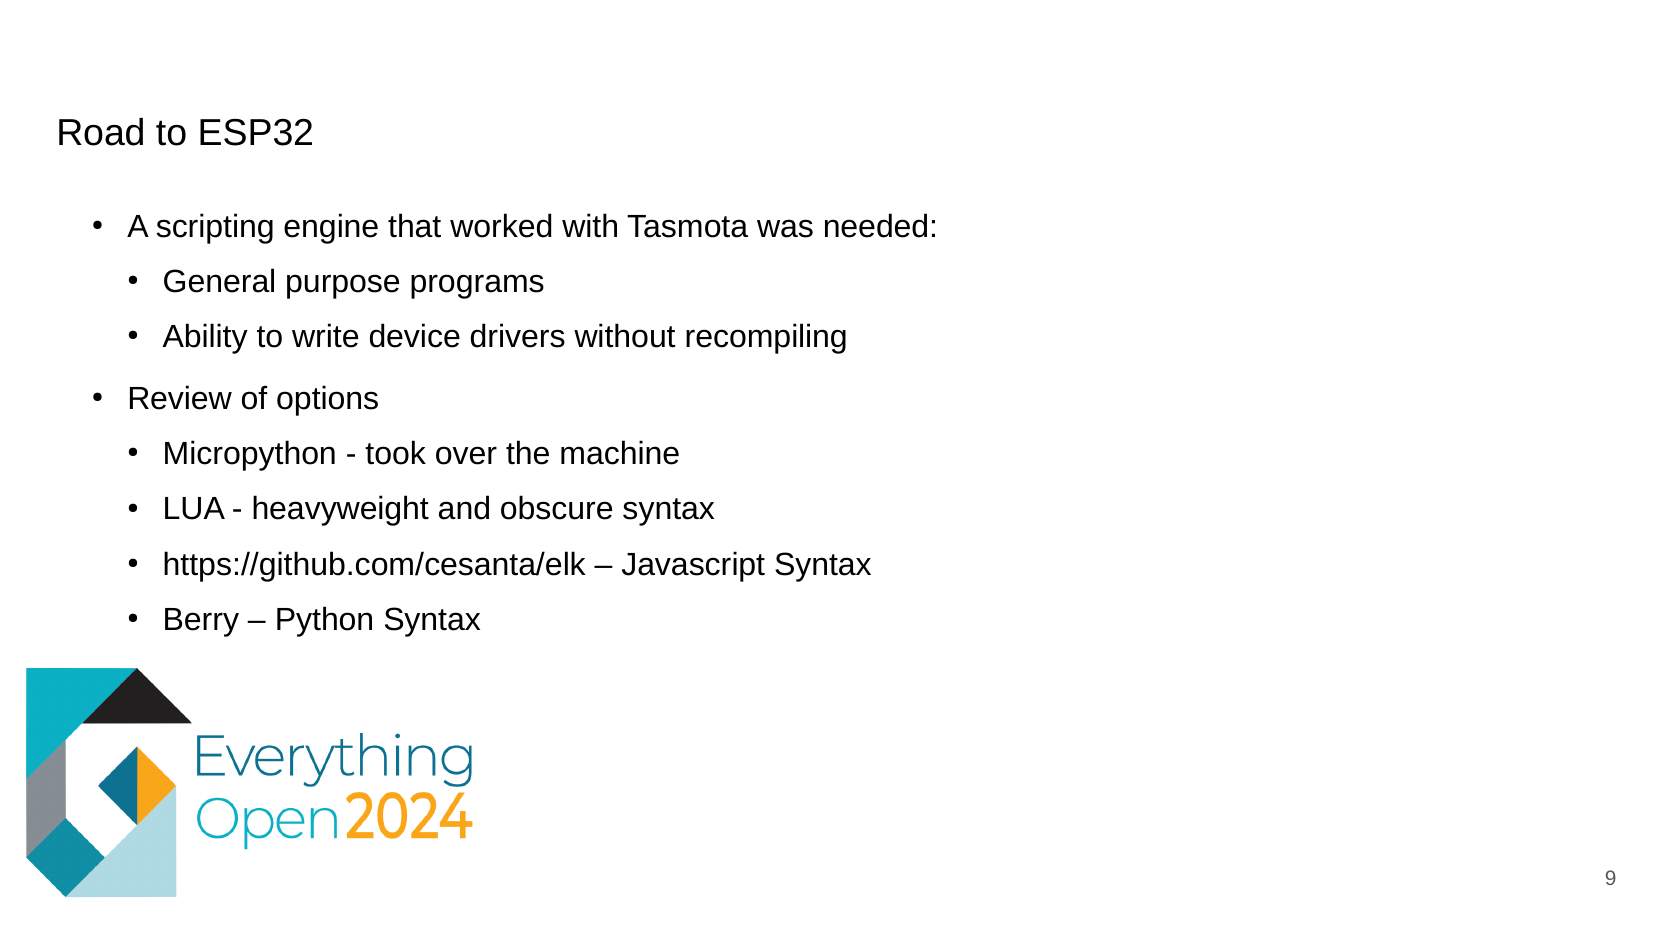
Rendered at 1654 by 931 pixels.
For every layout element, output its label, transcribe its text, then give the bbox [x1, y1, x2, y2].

list A scripting engine that worked with Tasmota was needed: General purpose programs Ability to write device drivers without recompiling Review of options Micropython - took over the machine LUA - heavyweight and obscure syntax https://github.com/cesanta/elk – Javascript Syntax Berry – Python Syntax [56, 208, 1598, 827]
title Road to ESP32 [56, 80, 1598, 184]
picture [8, 655, 492, 907]
